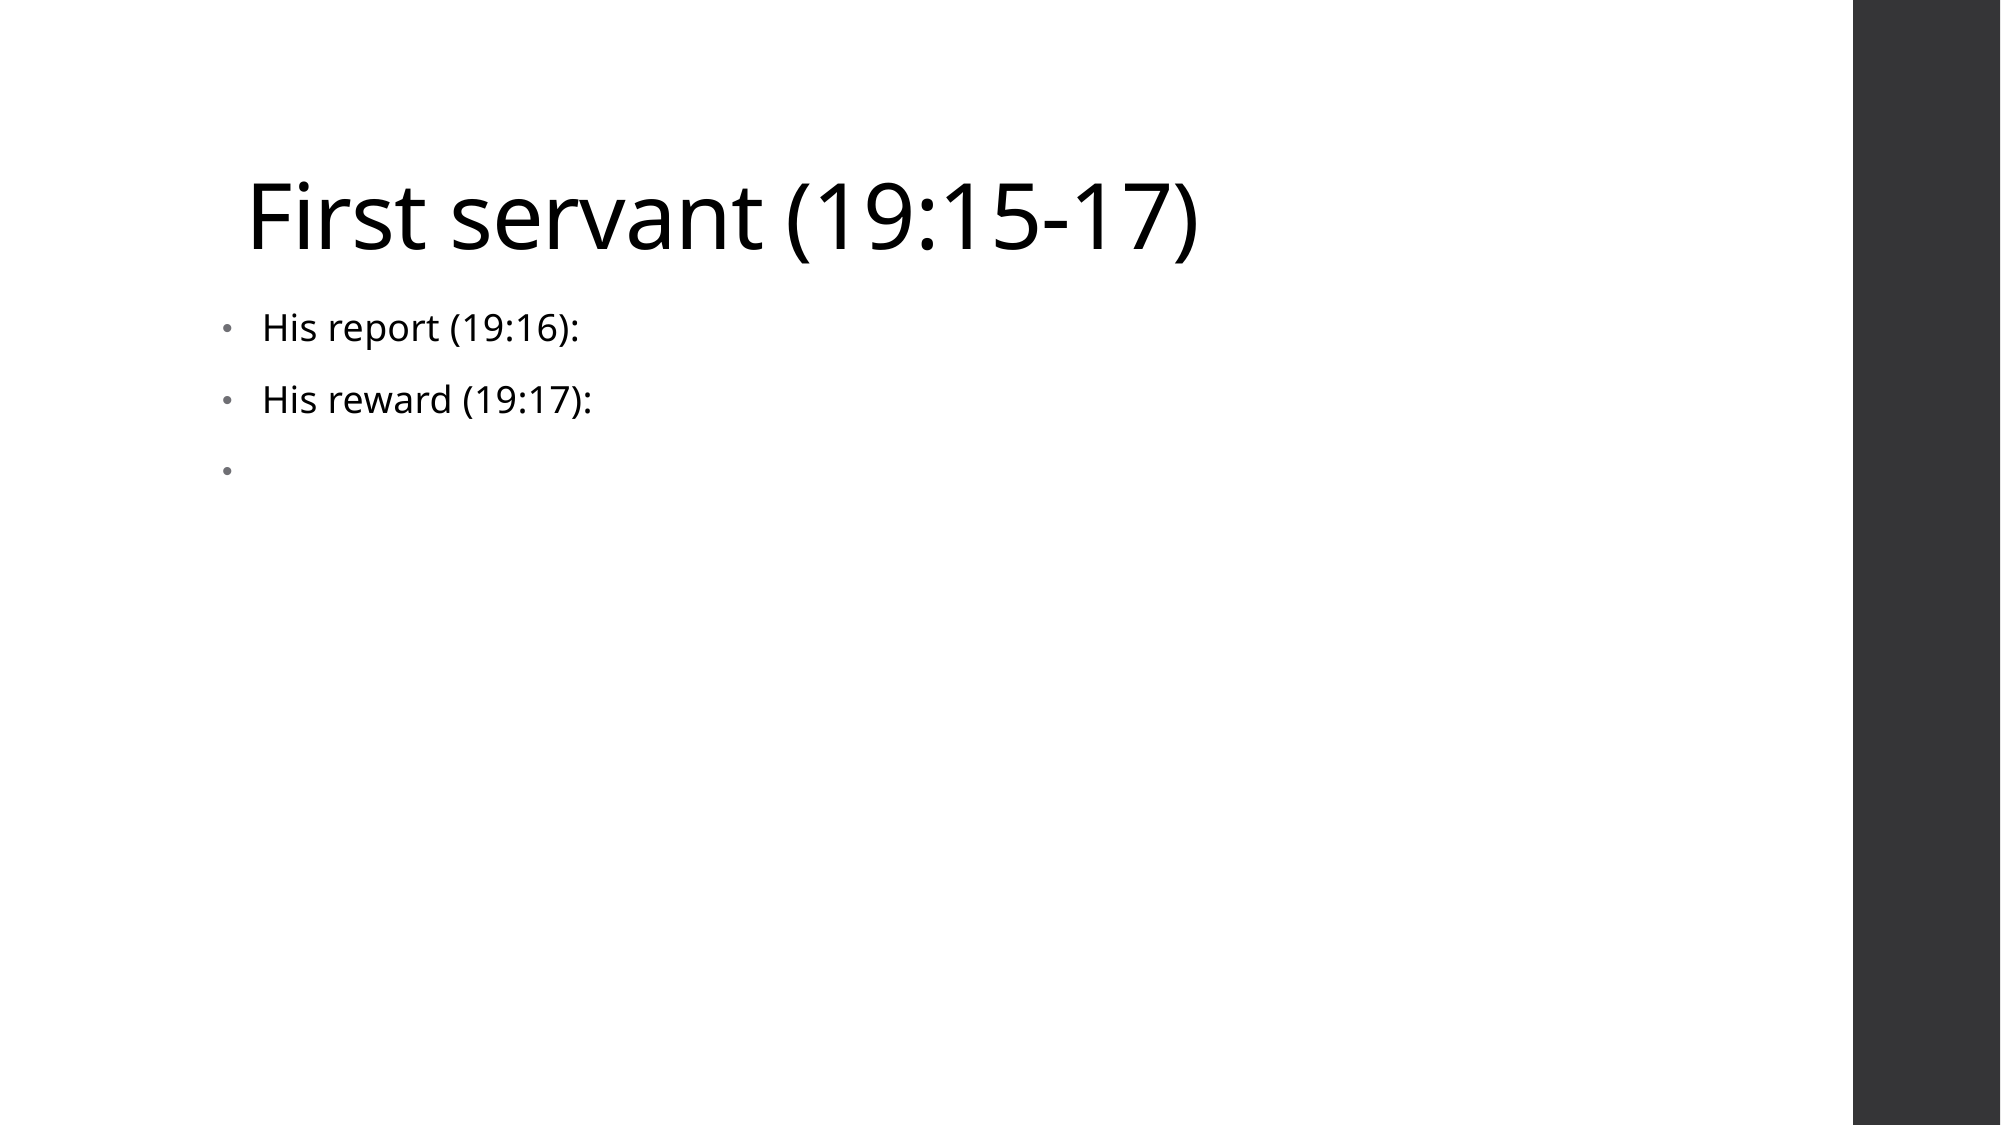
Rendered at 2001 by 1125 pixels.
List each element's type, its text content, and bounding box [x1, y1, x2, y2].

list His report (19:16): His reward (19:17): [206, 299, 1617, 1014]
title First servant (19:15-17) [206, 60, 1797, 278]
